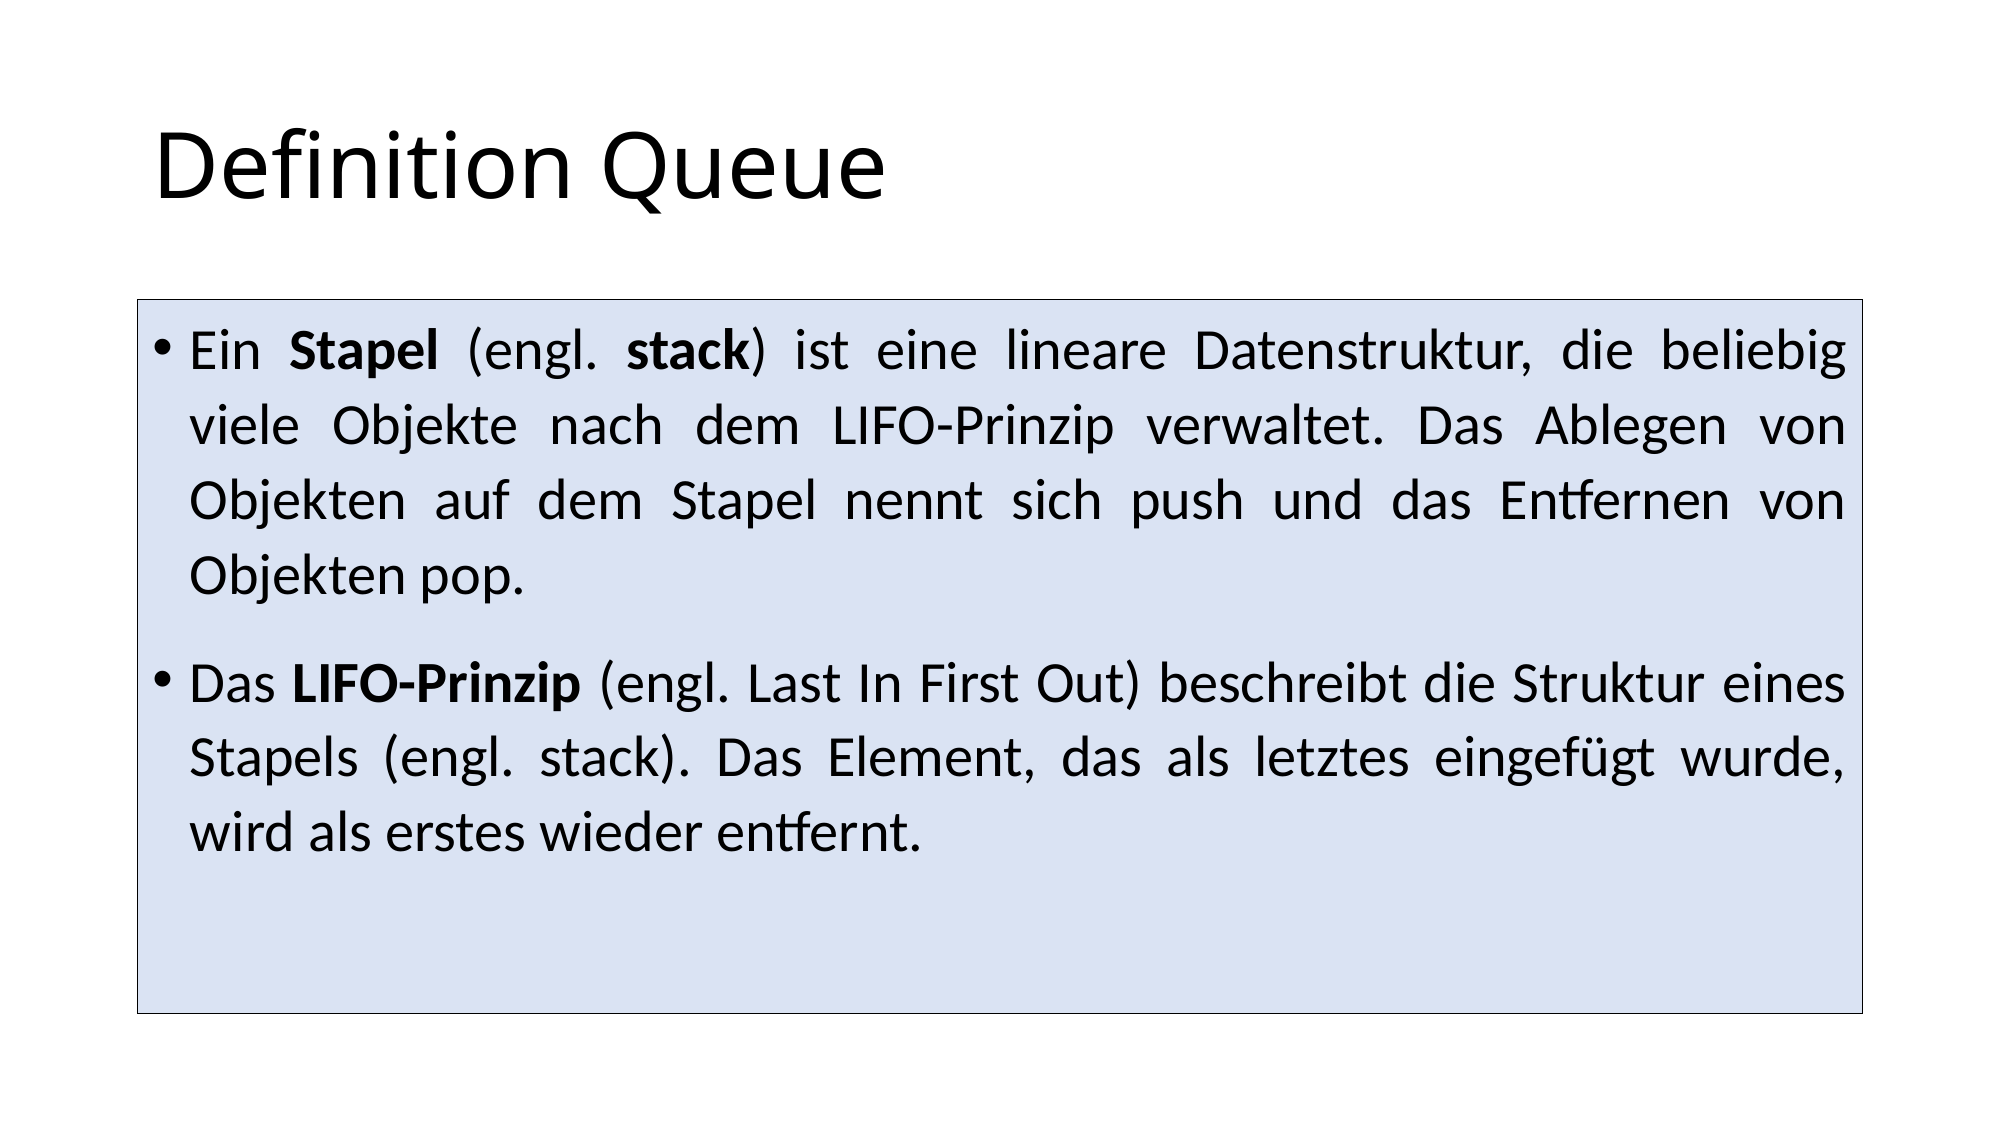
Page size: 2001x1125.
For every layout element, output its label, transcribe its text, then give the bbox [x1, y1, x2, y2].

title Definition Queue [137, 59, 1863, 278]
list Ein Stapel (engl. stack) ist eine lineare Datenstruktur, die beliebig viele Objekte nach dem LIFO-Prinzip verwaltet. Das Ablegen von Objekten auf dem Stapel nennt sich push und das Entfernen von Objekten pop. Das LIFO-Prinzip (engl. Last In First Out) beschreibt die Struktur eines Stapels (engl. stack). Das Element, das als letztes eingefügt wurde, wird als erstes wieder entfernt. [137, 299, 1863, 1014]
